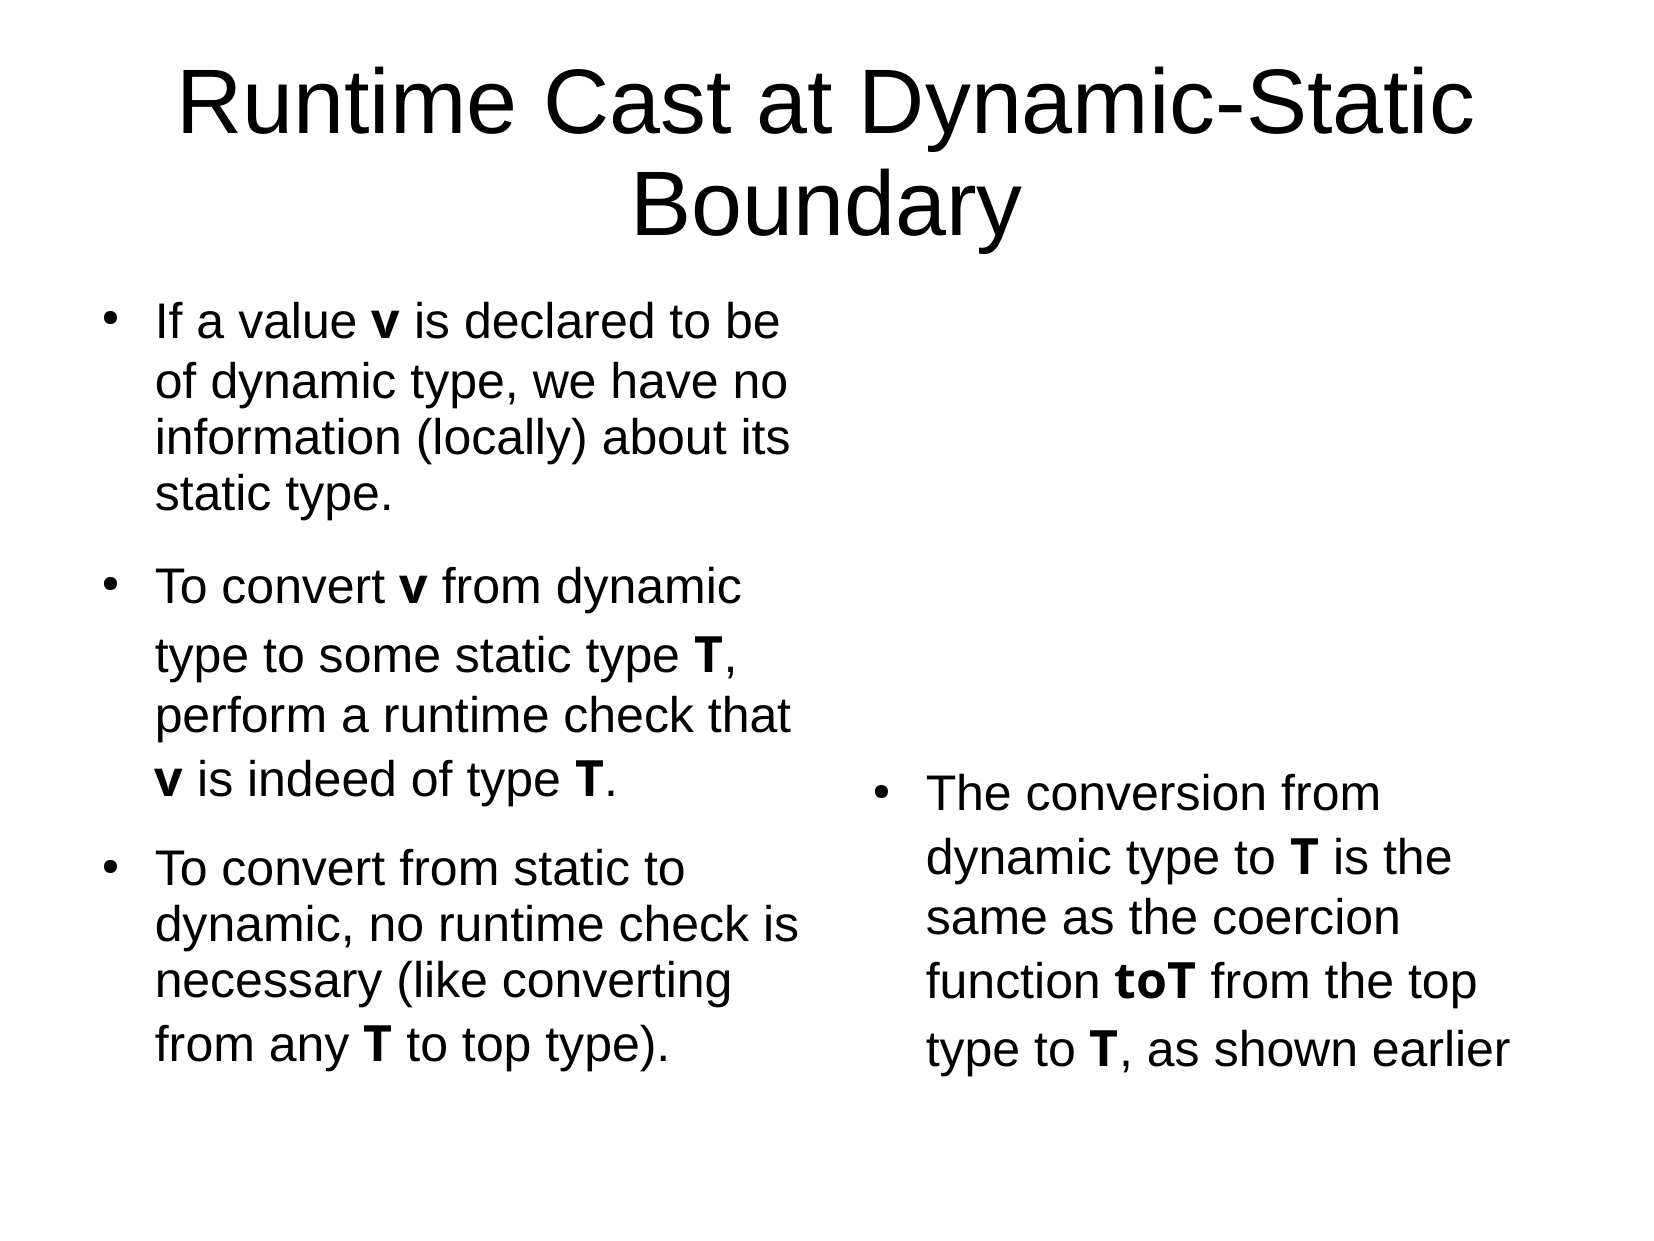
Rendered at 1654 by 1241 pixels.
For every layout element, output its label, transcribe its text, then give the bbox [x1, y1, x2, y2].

list The conversion from dynamic type to T is the same as the coercion function toT from the top type to T, as shown earlier [855, 765, 1582, 1111]
list If a value v is declared to be of dynamic type, we have no information (locally) about its static type. To convert v from dynamic type to some static type T, perform a runtime check that v is indeed of type T. To convert from static to dynamic, no runtime check is necessary (like converting from any T to top type). [83, 285, 811, 1126]
title Runtime Cast at Dynamic-Static Boundary [82, 49, 1571, 257]
